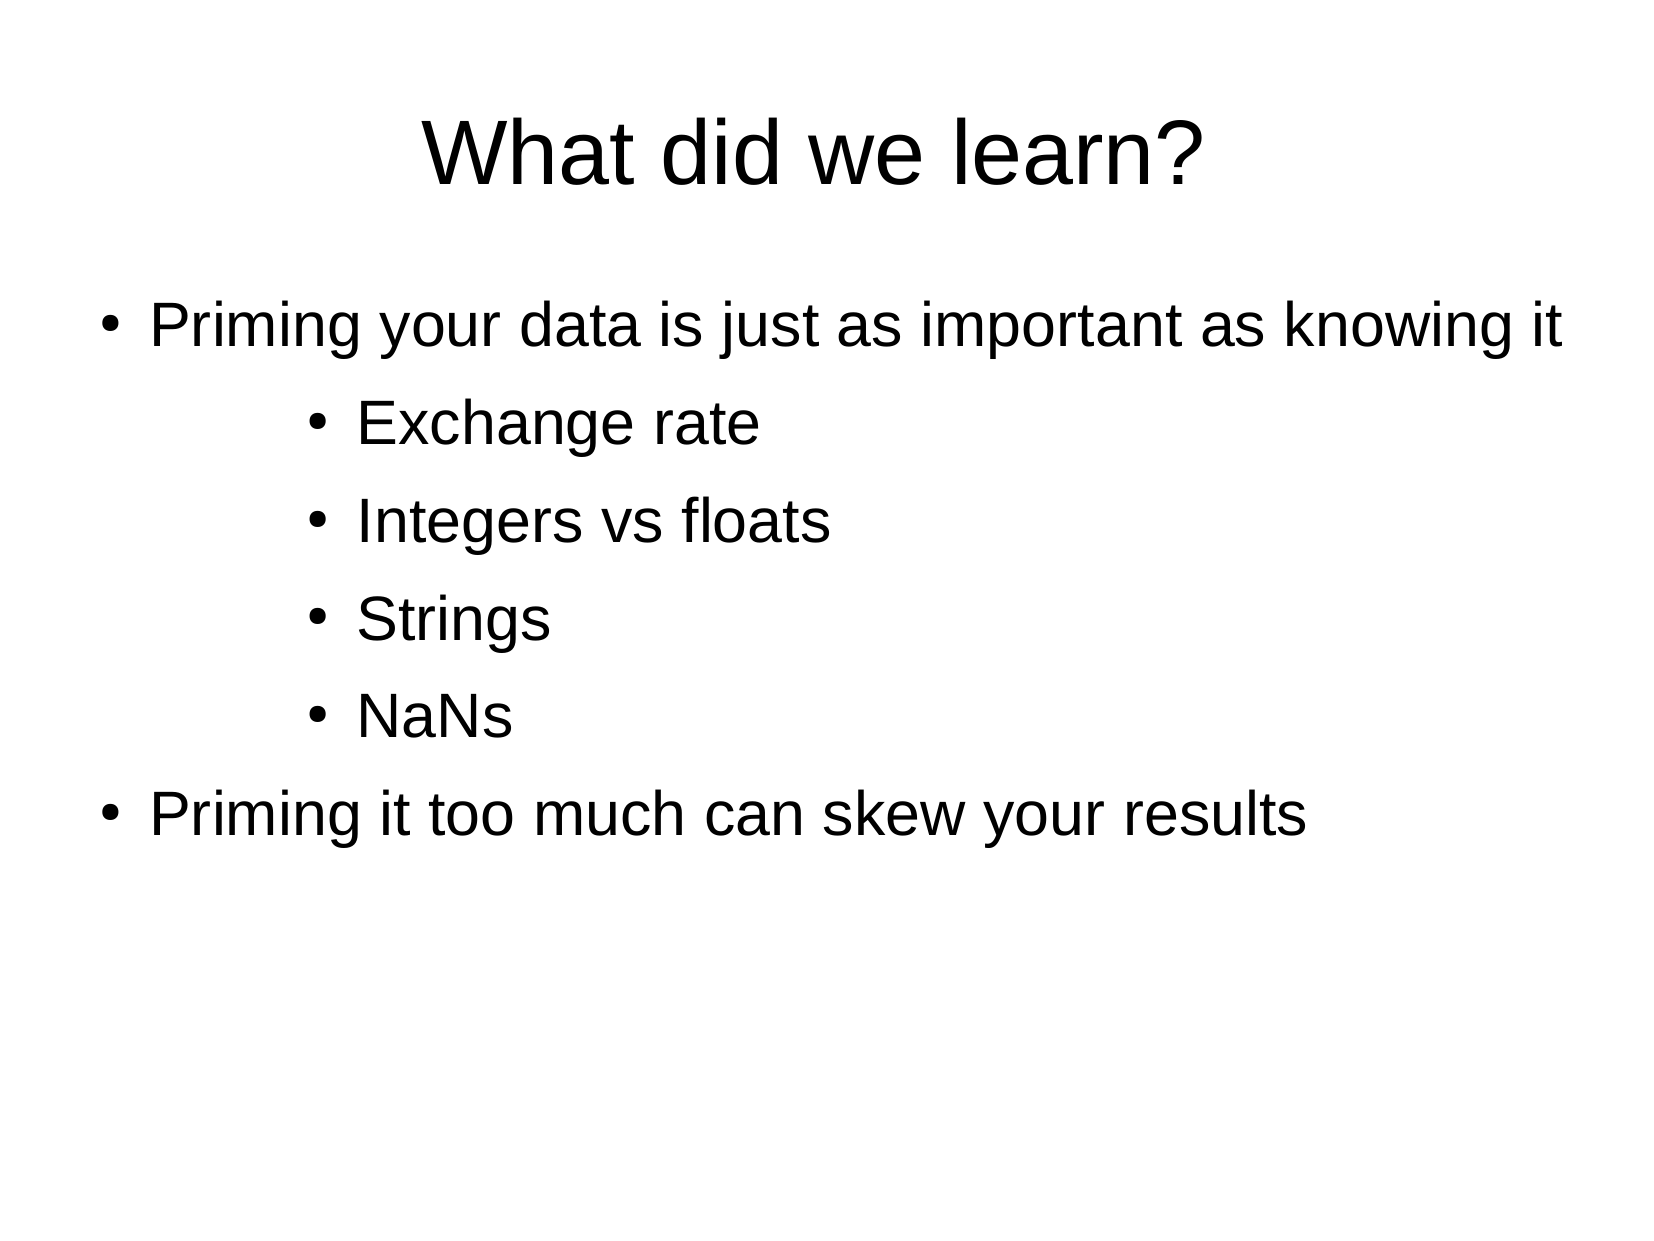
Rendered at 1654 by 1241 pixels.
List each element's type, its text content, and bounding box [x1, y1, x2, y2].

title What did we learn? [82, 49, 1571, 257]
list Priming your data is just as important as knowing it Exchange rate Integers vs floats Strings NaNs Priming it too much can skew your results [82, 290, 1571, 886]
